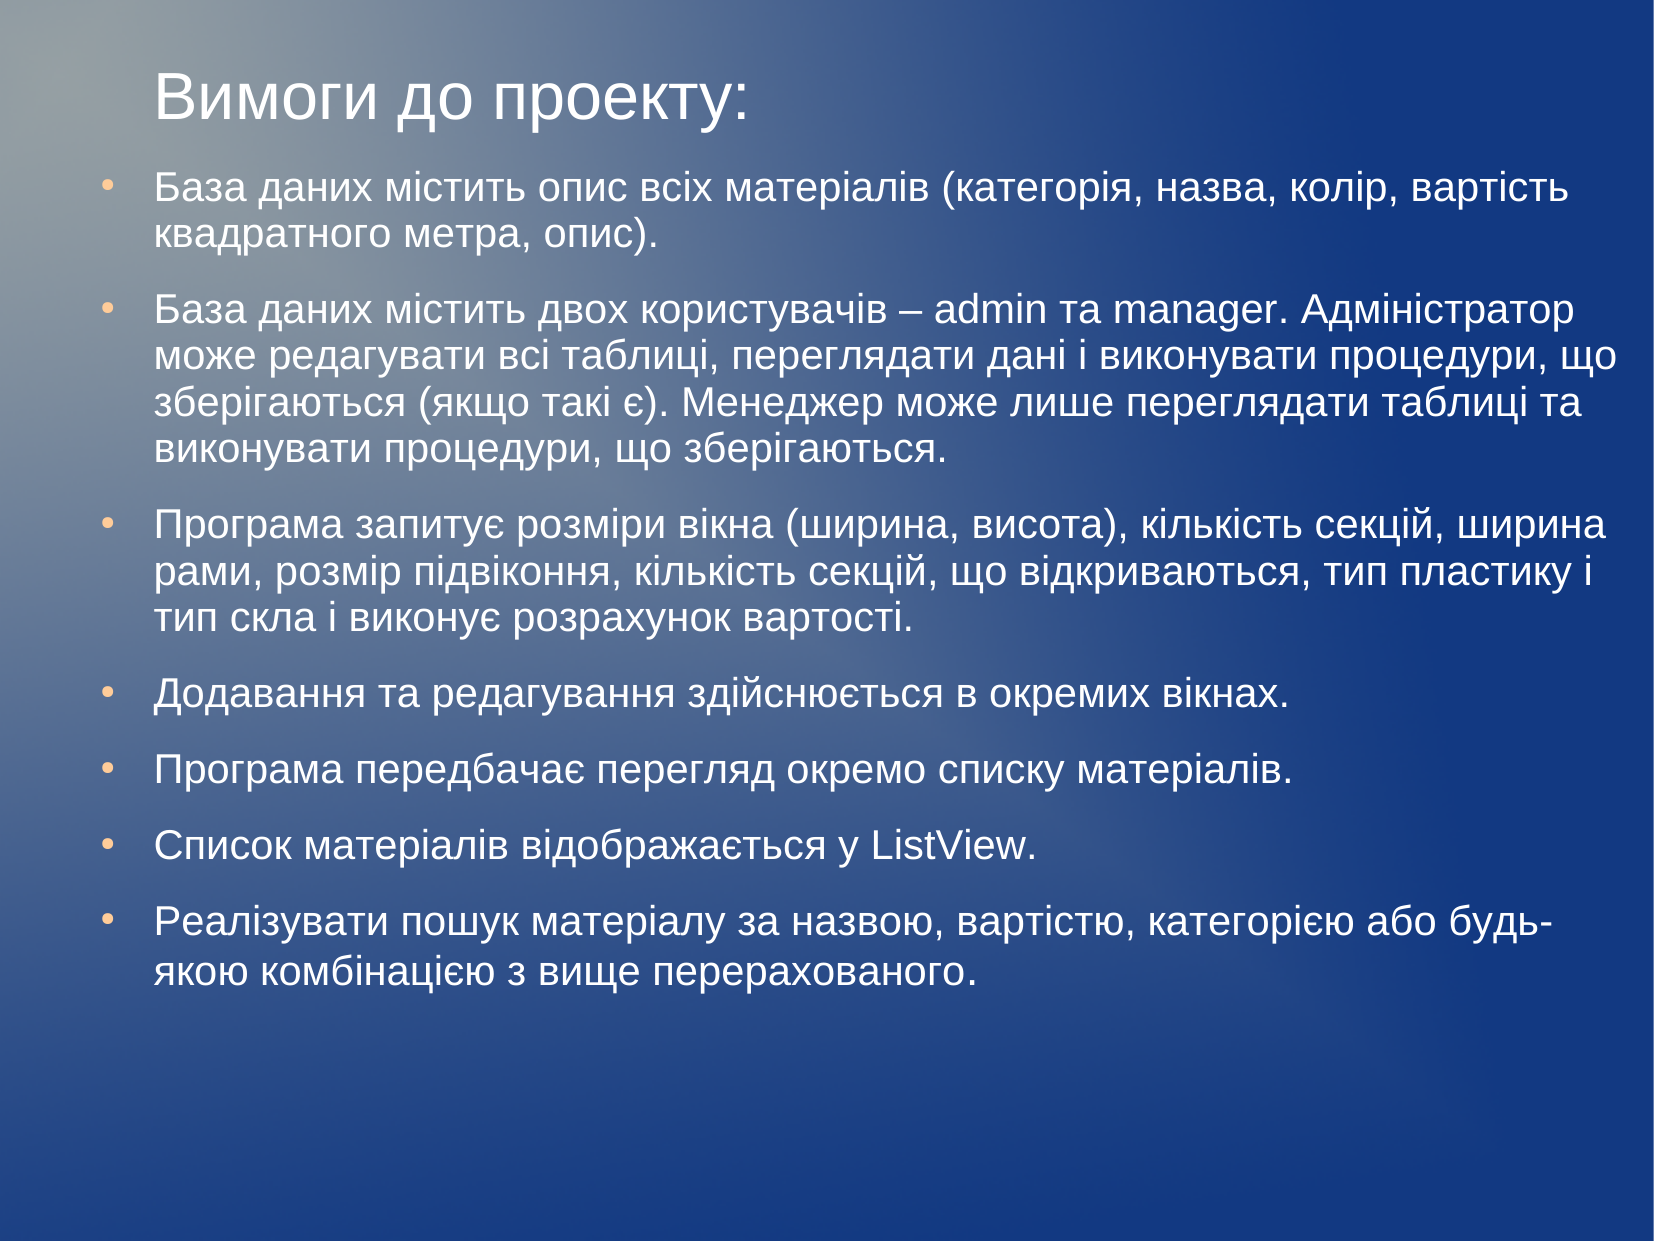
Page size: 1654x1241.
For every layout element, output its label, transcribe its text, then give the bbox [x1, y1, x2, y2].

picture [0, 0, 1654, 1241]
list Вимоги до проекту: База даних містить опис всіх матеріалів (категорія, назва, колір, вартість квадратного метра, опис). База даних містить двох користувачів – admin та manager. Адміністратор може редагувати всі таблиці, переглядати дані і виконувати процедури, що зберігаються (якщо такі є). Менеджер може лише переглядати таблиці та виконувати процедури, що зберігаються. Програма запитує розміри вікна (ширина, висота), кількість секцій, ширина рами, розмір підвіконня, кількість секцій, що відкриваються, тип пластику і тип скла і виконує розрахунок вартості. Додавання та редагування здійснюється в окремих вікнах. Програма передбачає перегляд окремо списку матеріалів. Список матеріалів відображається у ListView. Реалізувати пошук матеріалу за назвою, вартістю, категорією або будь-якою комбінацією з вище перерахованого. [82, 59, 1625, 1241]
